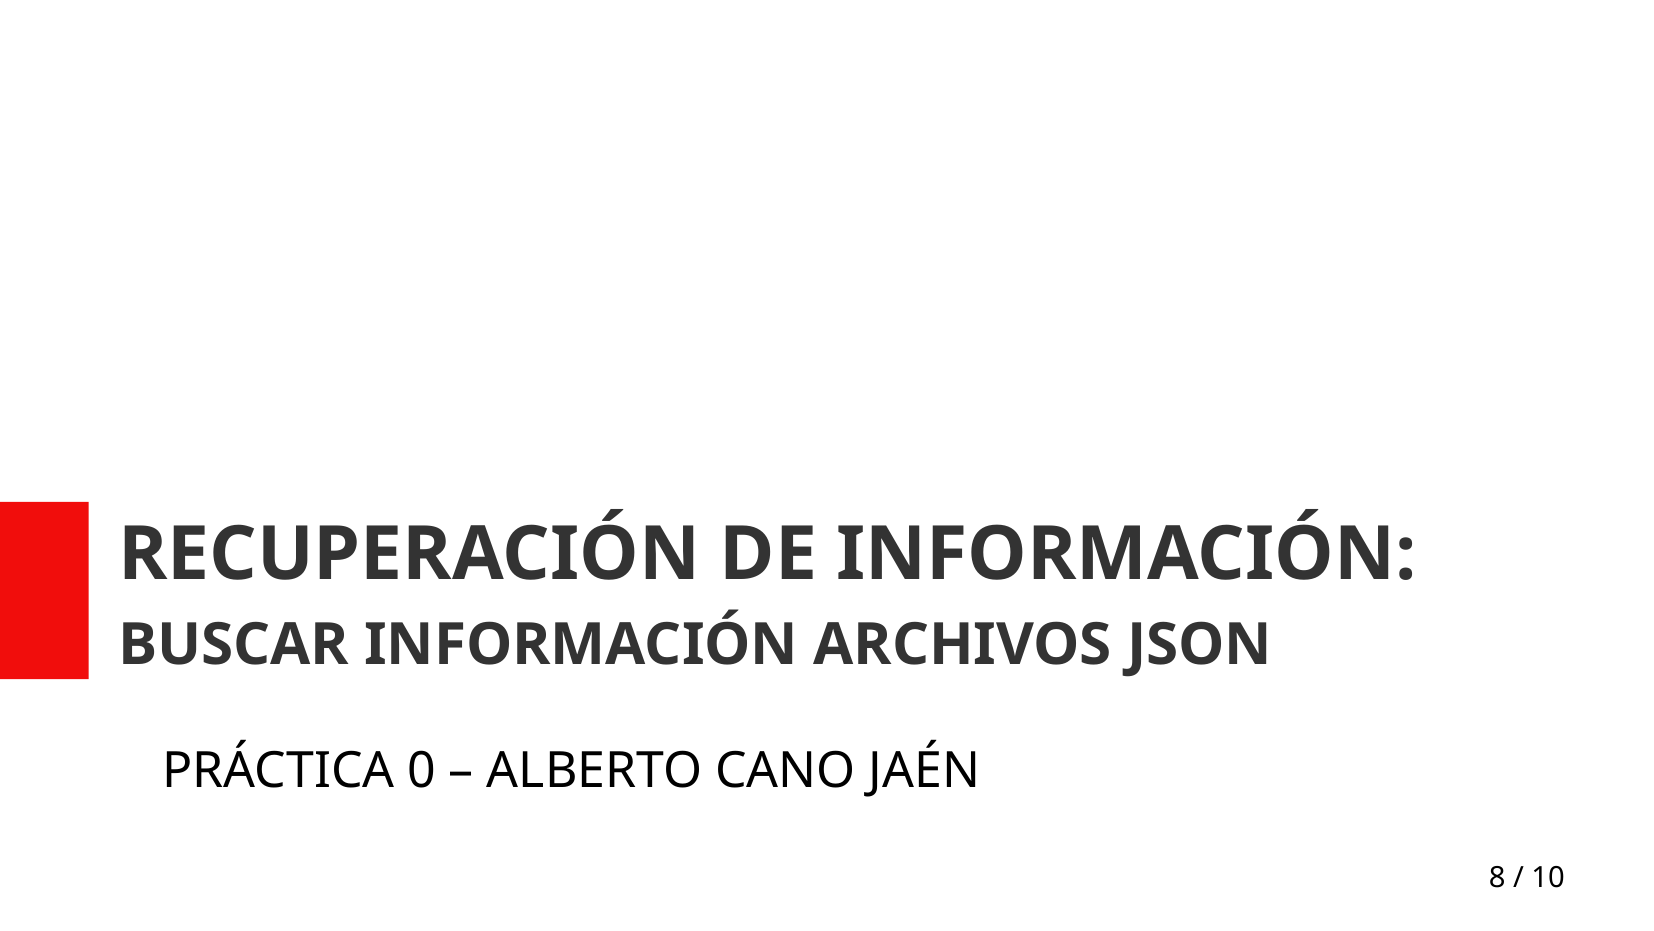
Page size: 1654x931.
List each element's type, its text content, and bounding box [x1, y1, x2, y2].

subtitle PRÁCTICA 0 – ALBERTO CANO JAÉN [118, 708, 1536, 827]
title RECUPERACIÓN DE INFORMACIÓN: BUSCAR INFORMACIÓN ARCHIVOS JSON [118, 499, 1536, 682]
